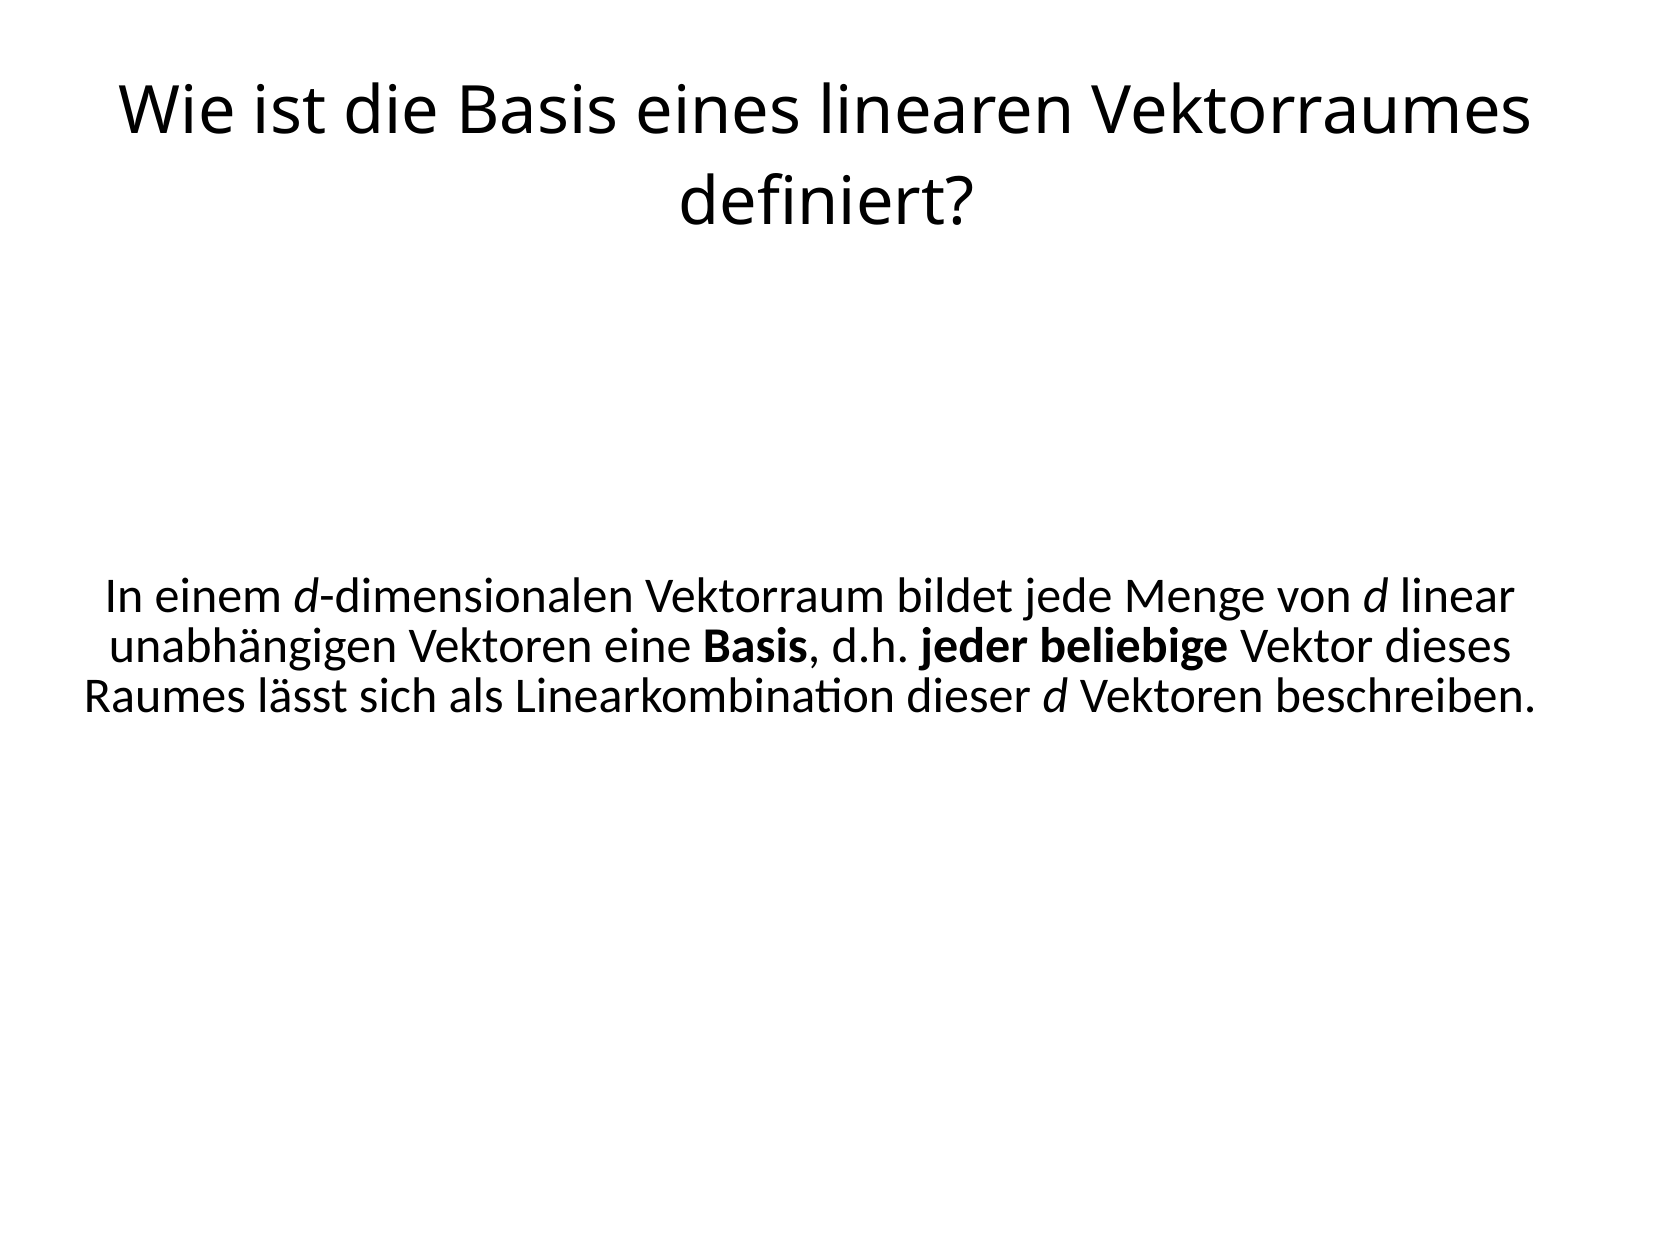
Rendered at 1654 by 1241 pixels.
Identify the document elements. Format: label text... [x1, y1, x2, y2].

subtitle In einem d-dimensionalen Vektorraum bildet jede Menge von d linear unabhängigen Vektoren eine Basis, d.h. jeder beliebige Vektor dieses Raumes lässt sich als Linearkombination dieser d Vektoren beschreiben. [82, 290, 1538, 1010]
title Wie ist die Basis eines linearen Vektorraumes definiert? [82, 49, 1571, 257]
